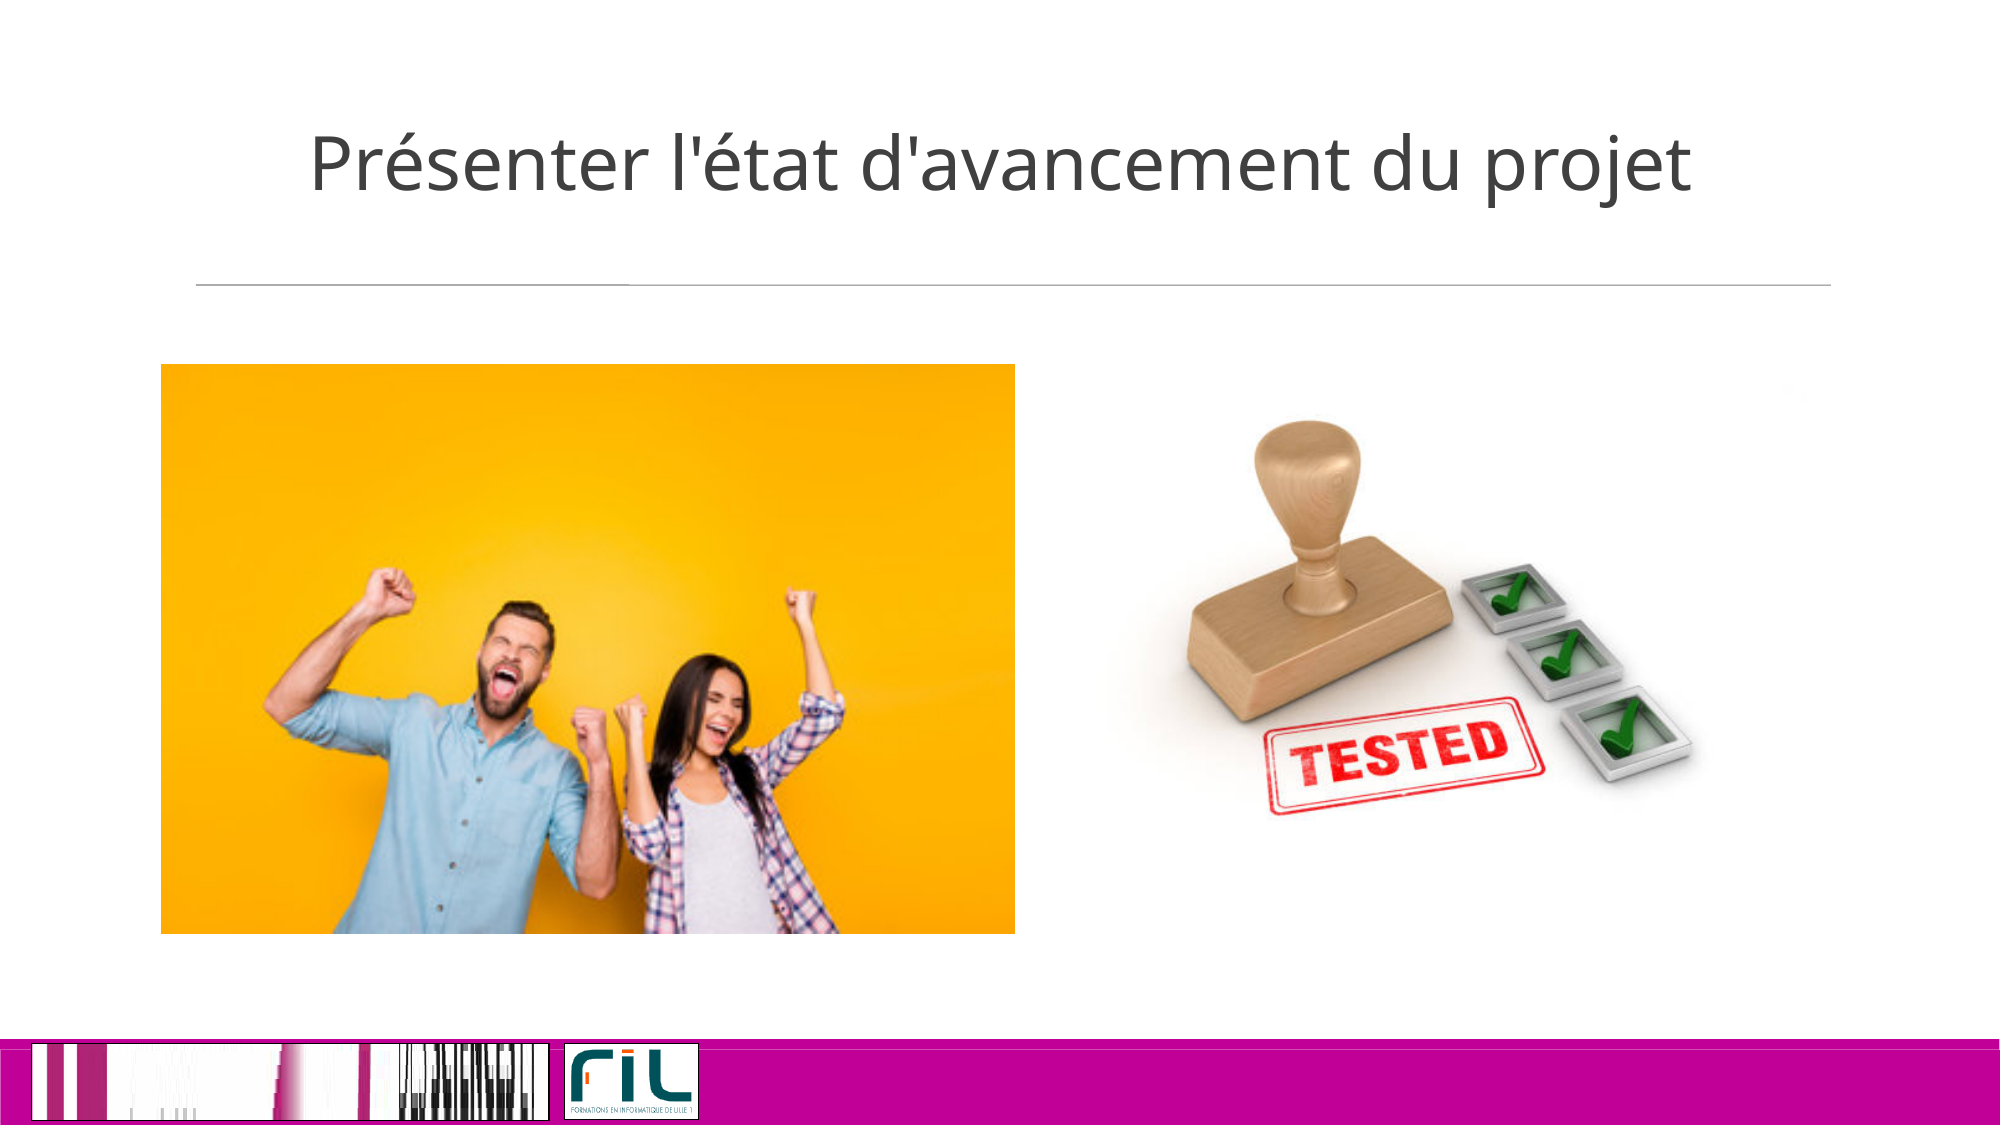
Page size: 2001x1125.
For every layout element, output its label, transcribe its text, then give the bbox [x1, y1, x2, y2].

picture [161, 364, 1015, 934]
picture [32, 1044, 549, 1120]
title Présenter l'état d'avancement du projet [175, 122, 1826, 284]
picture [1048, 364, 1807, 934]
picture [564, 1043, 699, 1120]
